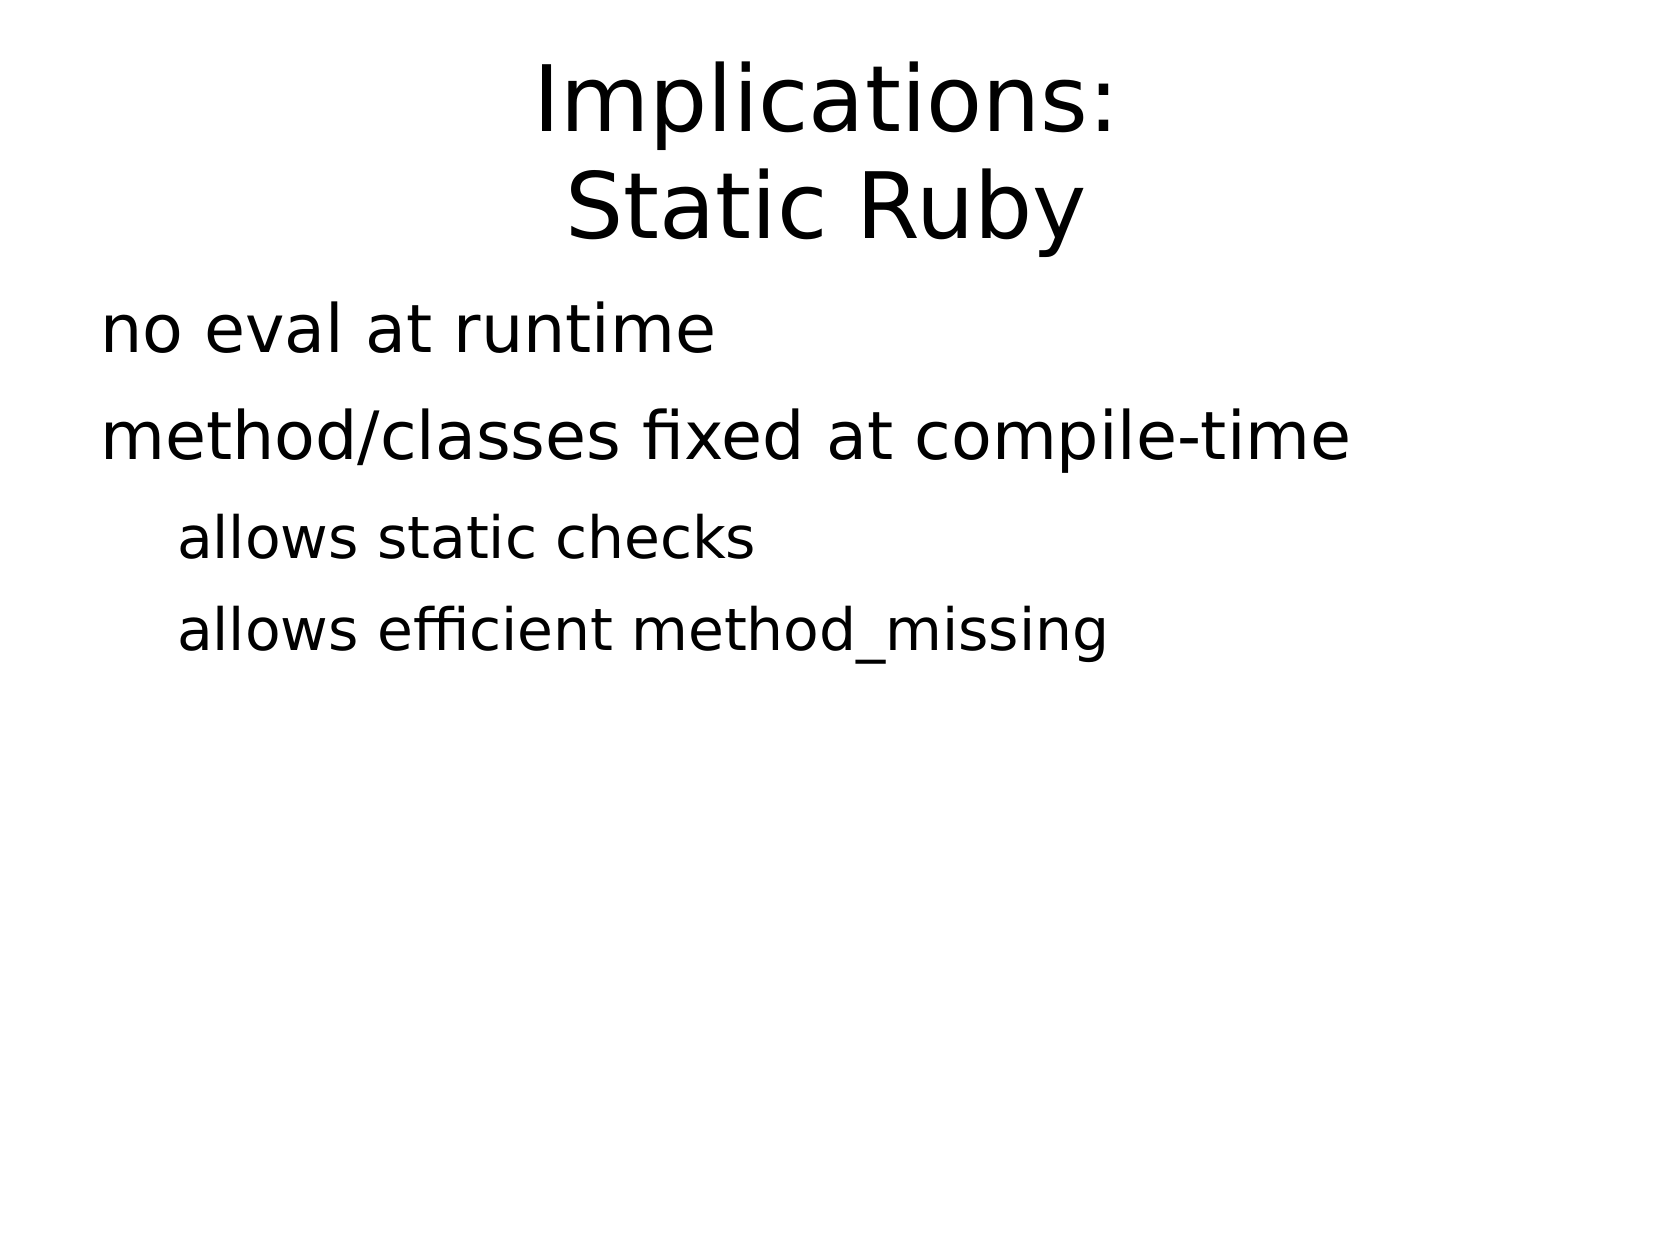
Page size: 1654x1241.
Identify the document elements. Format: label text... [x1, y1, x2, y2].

list no eval at runtime method/classes fixed at compile-time allows static checks allows efficient method_missing [82, 290, 1571, 1094]
title Implications: Static Ruby [82, 45, 1571, 261]
